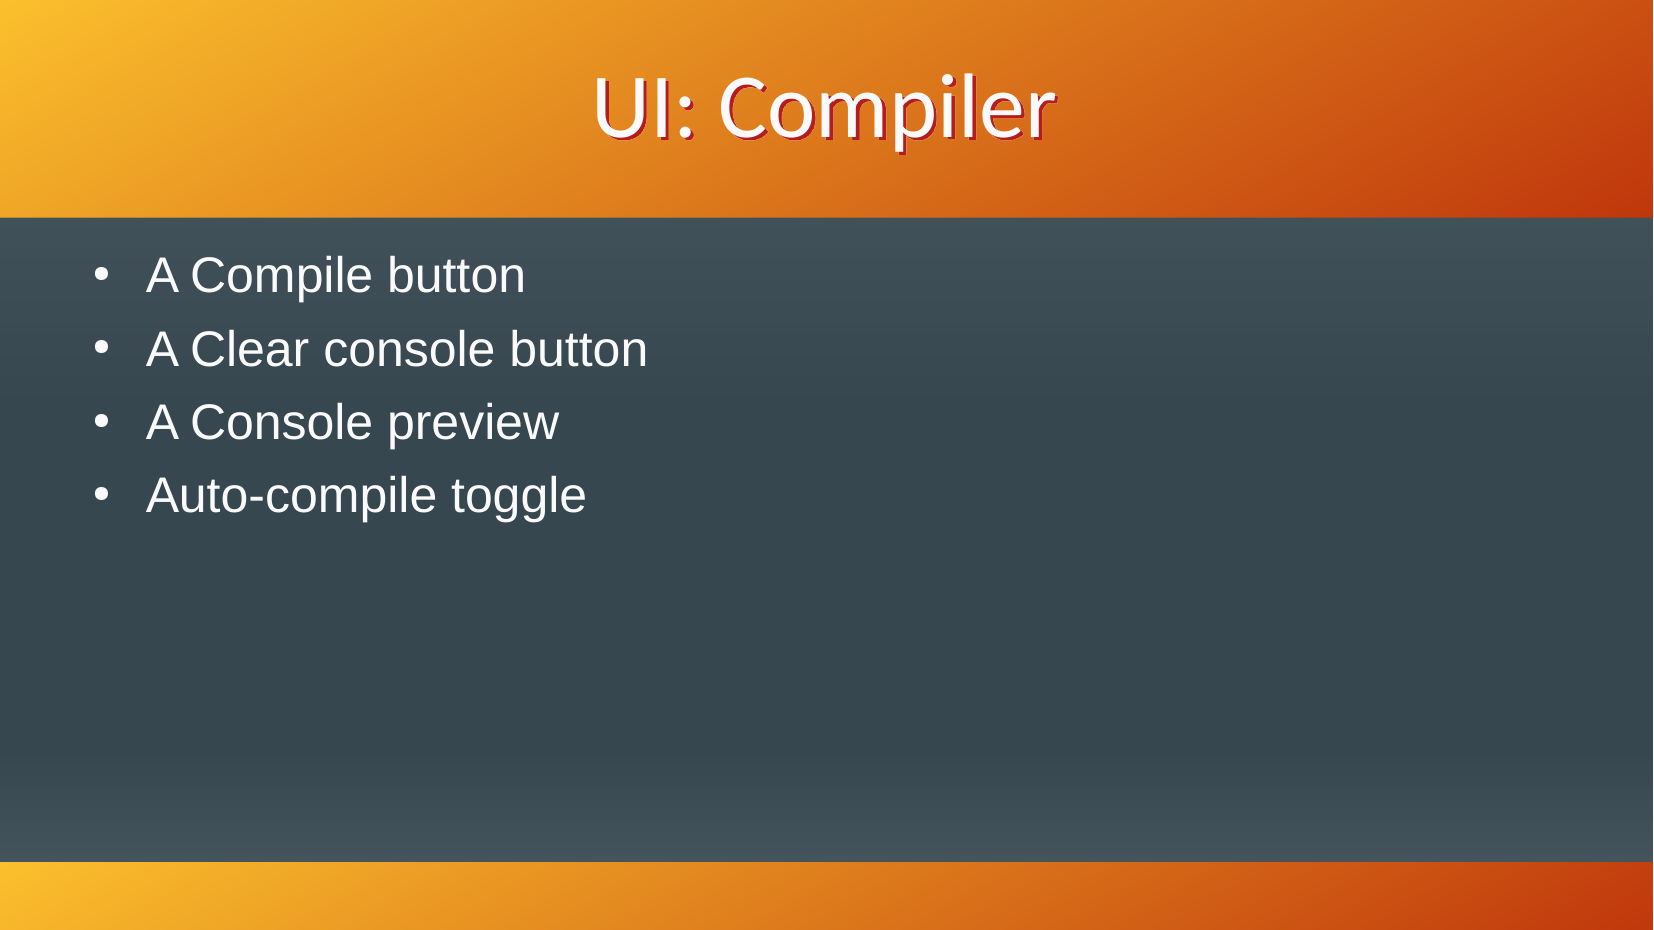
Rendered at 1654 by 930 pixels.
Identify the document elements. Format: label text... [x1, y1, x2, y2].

list A Compile button A Clear console button A Console preview Auto-compile toggle [74, 247, 1575, 825]
title UI: Compiler [74, 37, 1575, 193]
